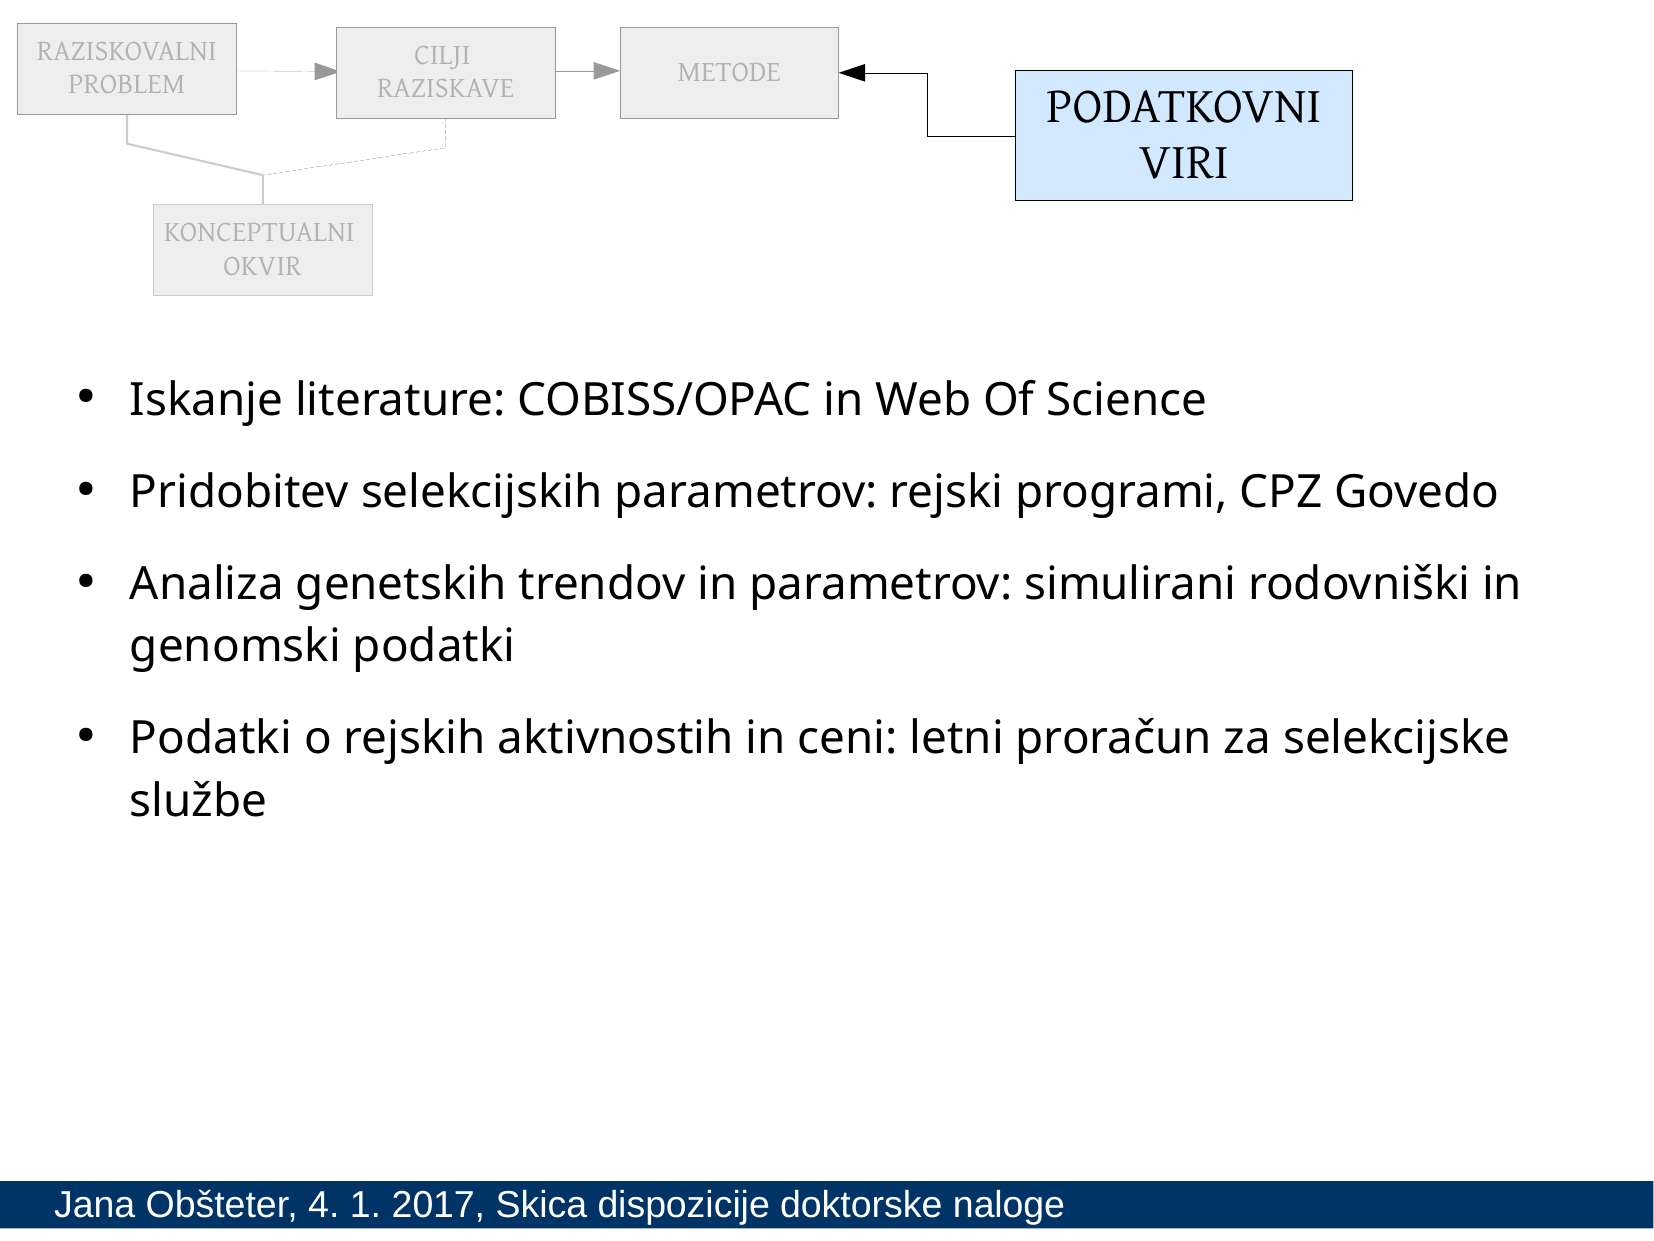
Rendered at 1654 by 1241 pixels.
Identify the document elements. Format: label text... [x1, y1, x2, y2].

text_box CILJI RAZISKAVE [336, 27, 556, 119]
text_box KONCEPTUALNI OKVIR [153, 204, 373, 296]
text_box METODE [620, 27, 839, 119]
list Iskanje literature: COBISS/OPAC in Web Of Science Pridobitev selekcijskih parametrov: rejski programi, CPZ Govedo Analiza genetskih trendov in parametrov: simulirani rodovniški in genomski podatki Podatki o rejskih aktivnostih in ceni: letni proračun za selekcijske službe [59, 366, 1548, 1134]
text_box Jana Obšteter, 4. 1. 2017, Skica dispozicije doktorske naloge [0, 1181, 1654, 1229]
text_box RAZISKOVALNI PROBLEM [17, 23, 237, 115]
text_box PODATKOVNI VIRI [1015, 70, 1353, 201]
